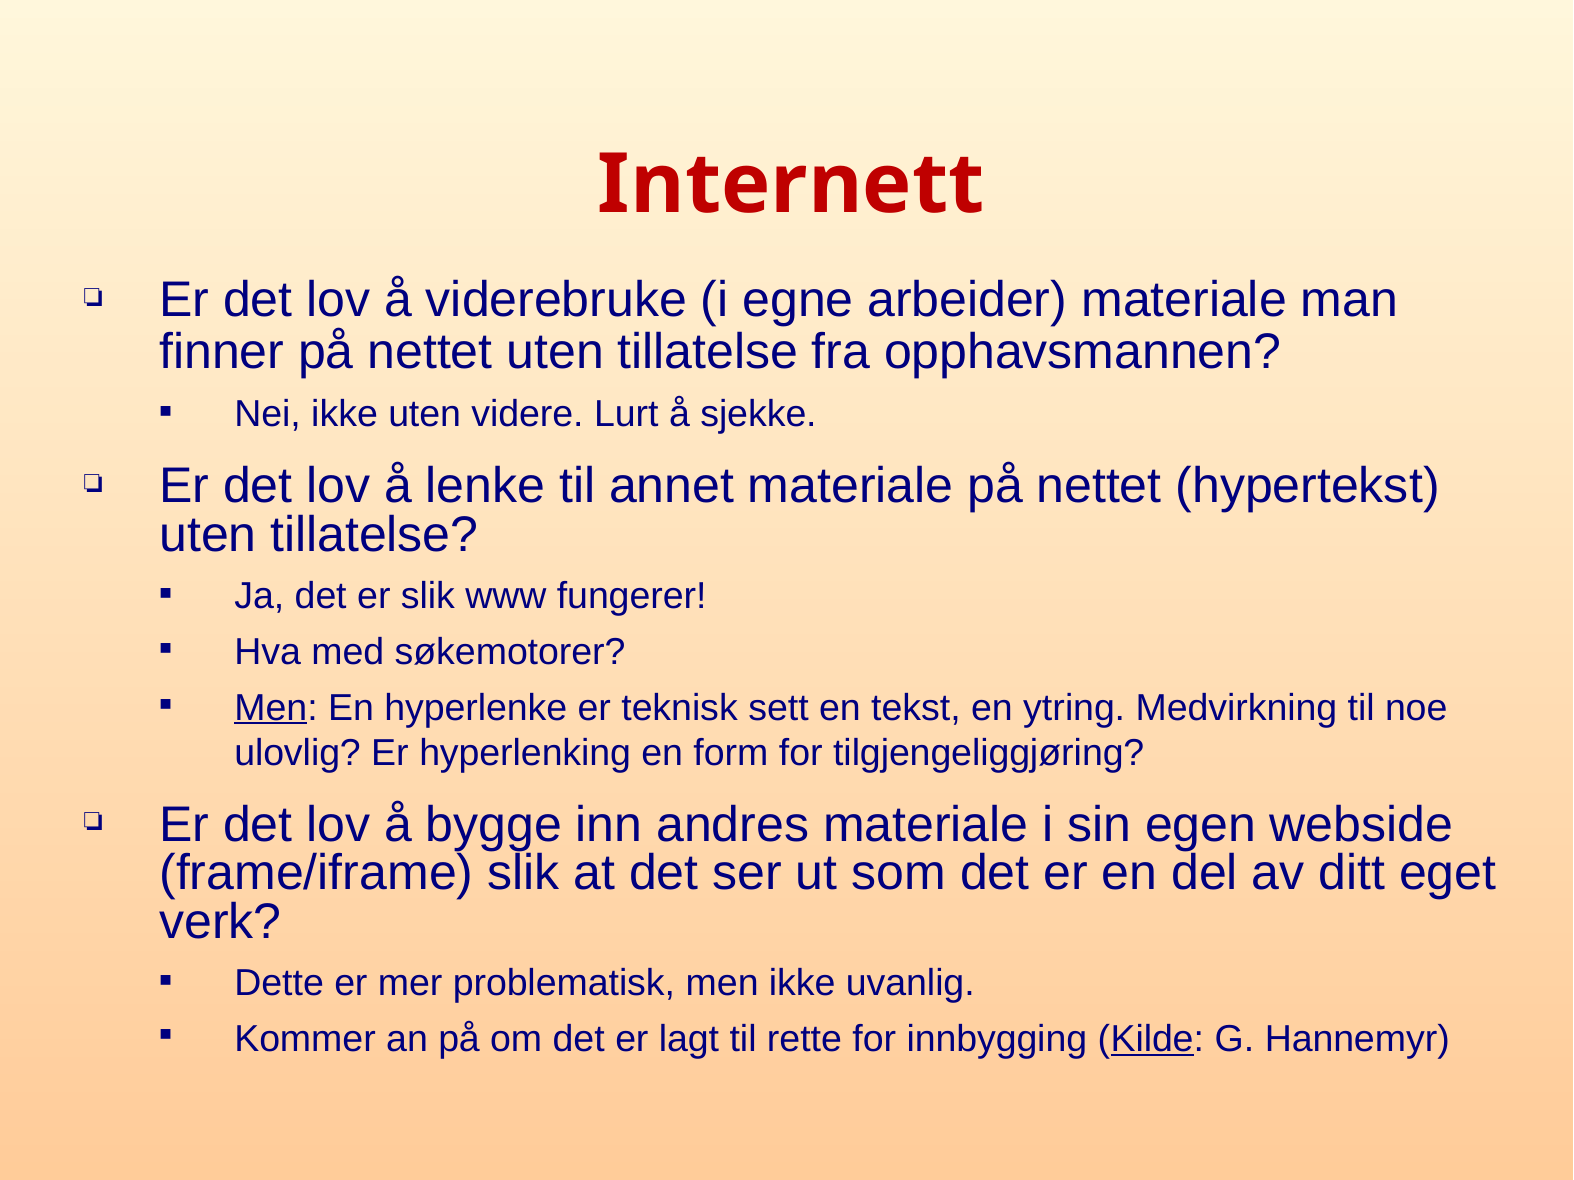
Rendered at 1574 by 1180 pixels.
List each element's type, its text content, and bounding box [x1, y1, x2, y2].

title Internett [39, 54, 1543, 309]
list Er det lov å viderebruke (i egne arbeider) materiale man finner på nettet uten tillatelse fra opphavsmannen? Nei, ikke uten videre. Lurt å sjekke. Er det lov å lenke til annet materiale på nettet (hypertekst) uten tillatelse? Ja, det er slik www fungerer! Hva med søkemotorer? Men: En hyperlenke er teknisk sett en tekst, en ytring. Medvirkning til noe ulovlig? Er hyperlenking en form for tilgjengeliggjøring? Er det lov å bygge inn andres materiale i sin egen webside (frame/iframe) slik at det ser ut som det er en del av ditt eget verk? Dette er mer problematisk, men ikke uvanlig. Kommer an på om det er lagt til rette for innbygging (Kilde: G. Hannemyr) [84, 278, 1538, 1134]
